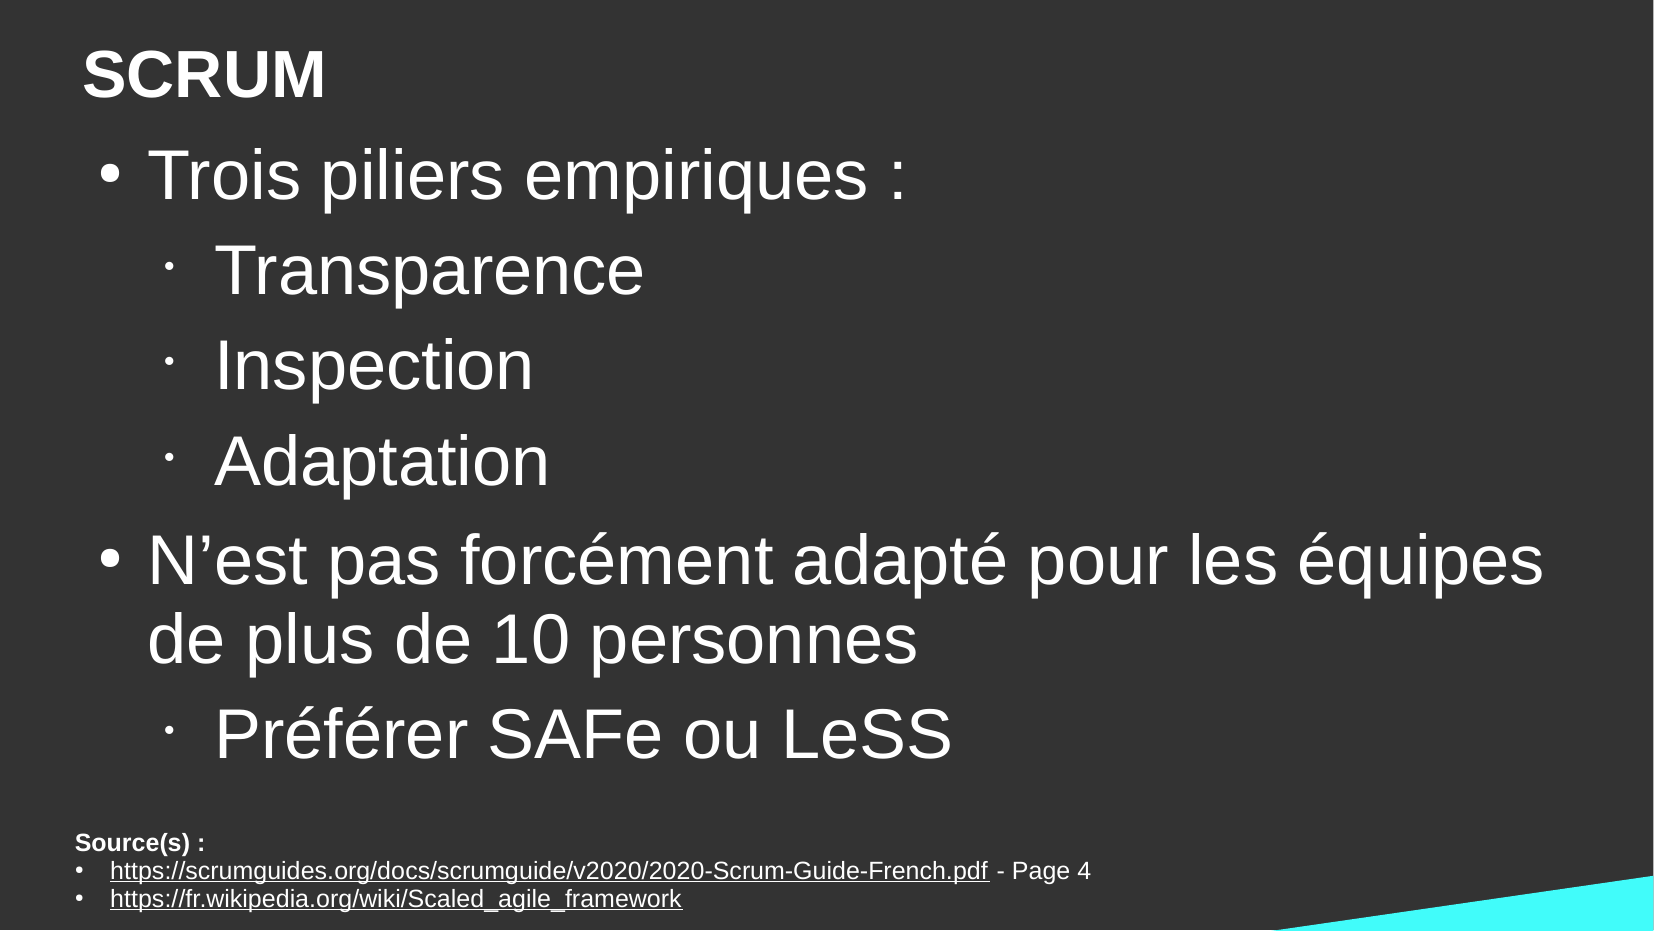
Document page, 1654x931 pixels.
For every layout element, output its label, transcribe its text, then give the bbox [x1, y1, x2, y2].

text_box Source(s) : https://scrumguides.org/docs/scrumguide/v2020/2020-Scrum-Guide-French.pdf - Page 4 https://fr.wikipedia.org/wiki/Scaled_agile_framework [59, 821, 1546, 920]
list Trois piliers empiriques : Transparence Inspection Adaptation N’est pas forcément adapté pour les équipes de plus de 10 personnes Préférer SAFe ou LeSS [80, 135, 1620, 777]
title SCRUM [82, 37, 1571, 122]
text_box [1270, 875, 1654, 931]
